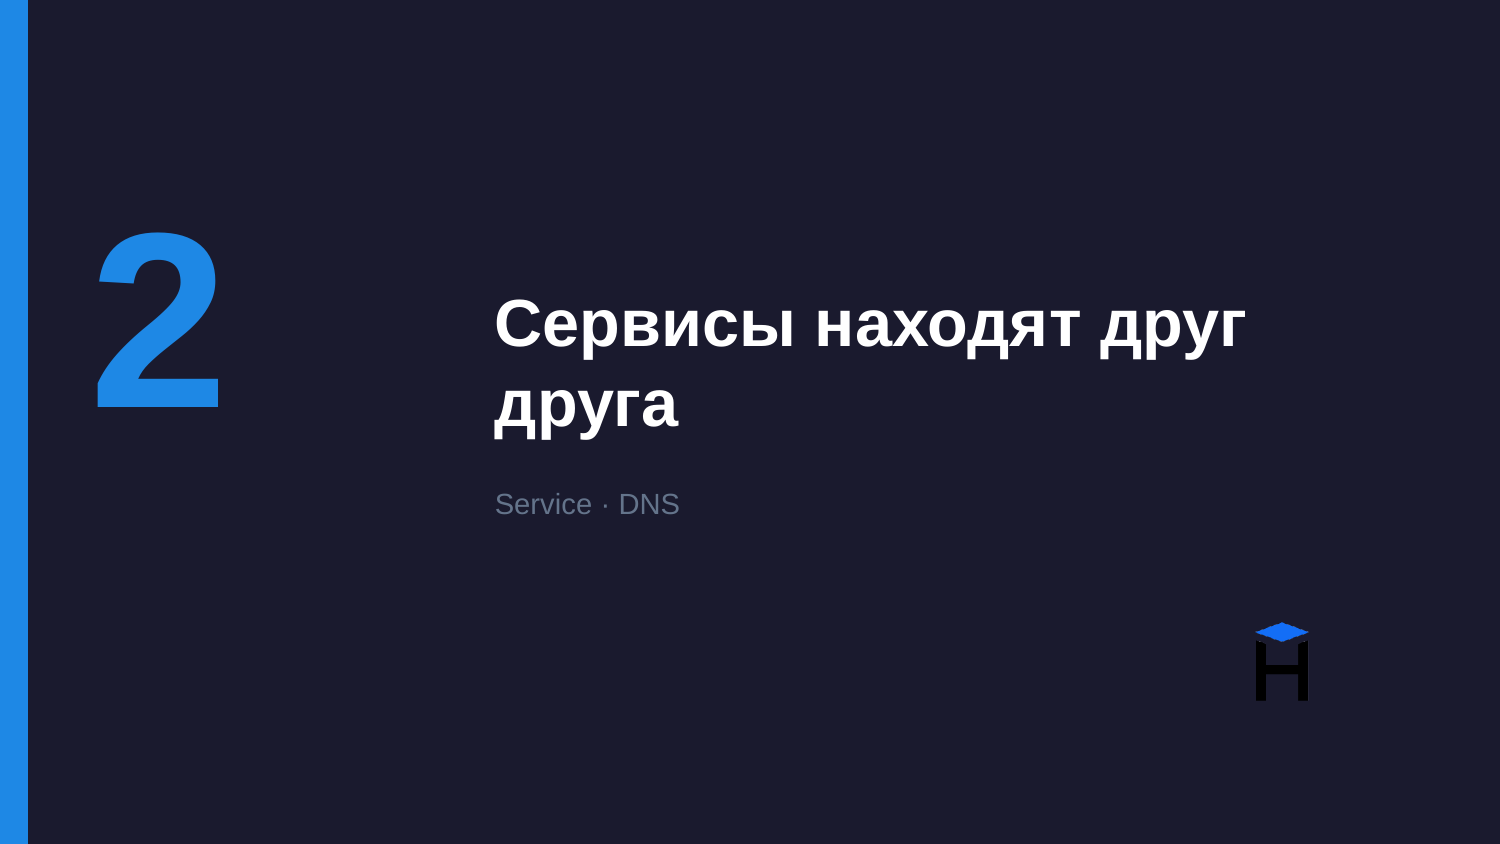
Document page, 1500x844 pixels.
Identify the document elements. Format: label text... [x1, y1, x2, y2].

text_box 2 [74, 119, 525, 495]
picture [1255, 622, 1309, 701]
text_box Service · DNS [479, 464, 1455, 540]
text_box Сервисы находят друг друга [479, 269, 1455, 450]
text_box [0, 0, 27, 844]
